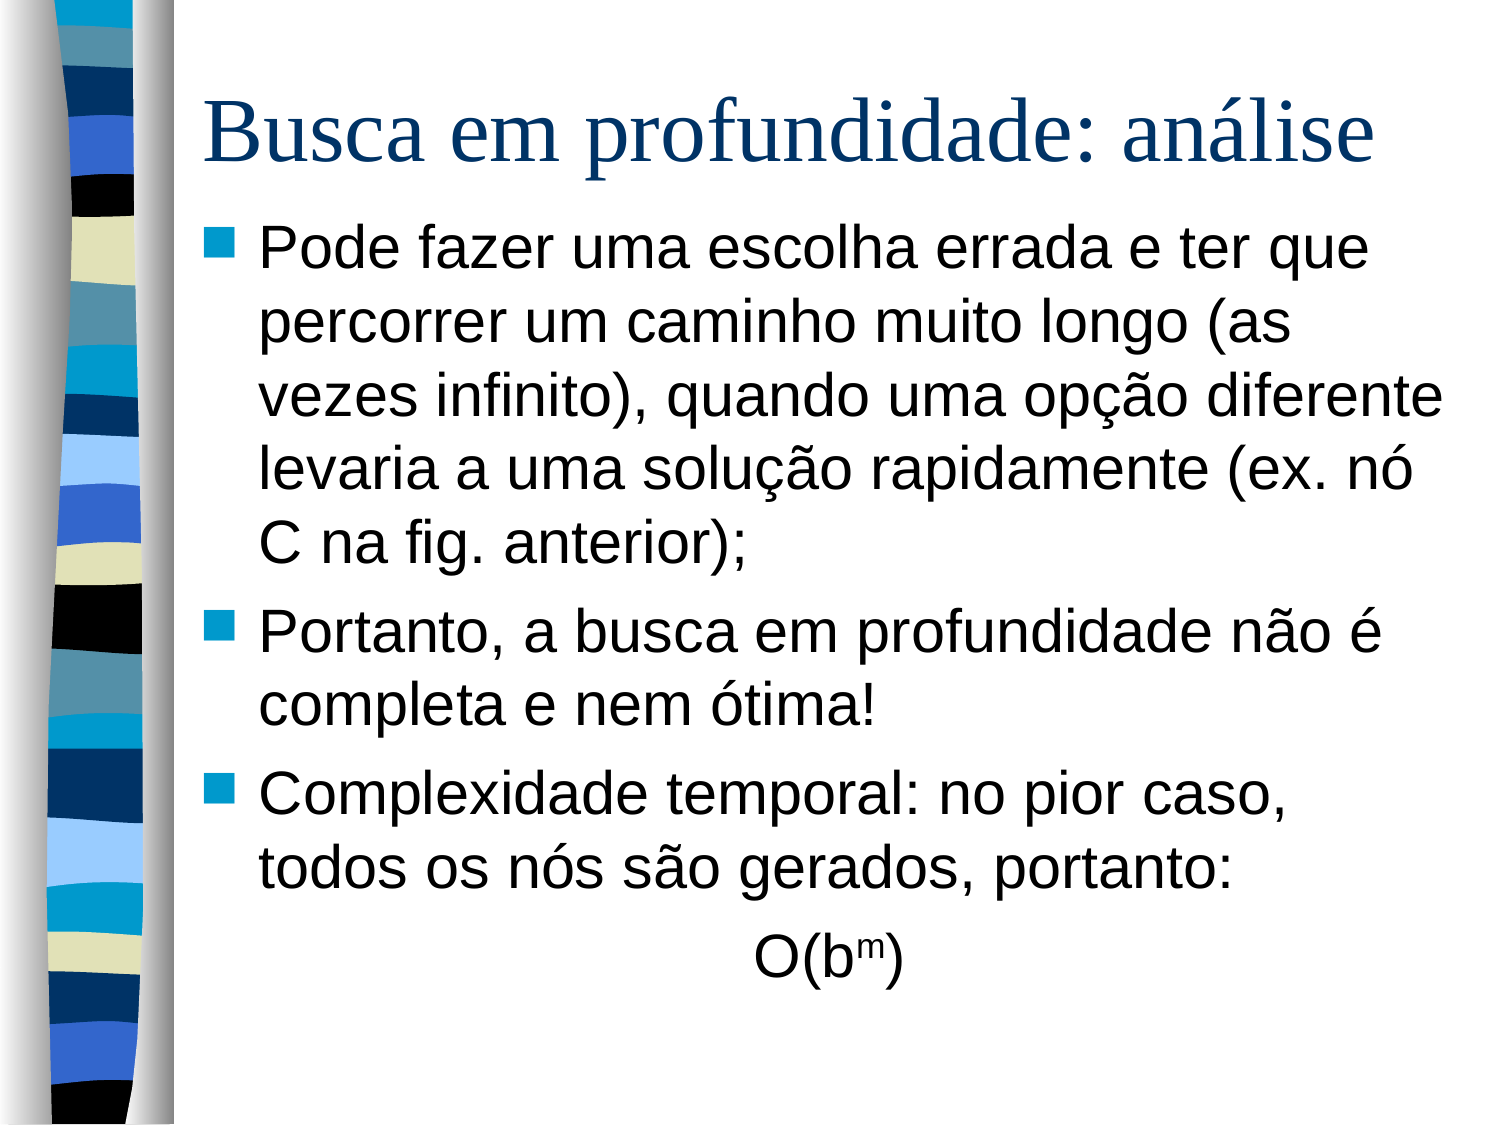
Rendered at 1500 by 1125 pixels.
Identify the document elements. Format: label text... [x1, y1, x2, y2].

list Pode fazer uma escolha errada e ter que percorrer um caminho muito longo (as vezes infinito), quando uma opção diferente levaria a uma solução rapidamente (ex. nó C na fig. anterior); Portanto, a busca em profundidade não é completa e nem ótima! Complexidade temporal: no pior caso, todos os nós são gerados, portanto: O(bm) [192, 200, 1468, 1000]
title Busca em profundidade: análise [187, 50, 1463, 201]
